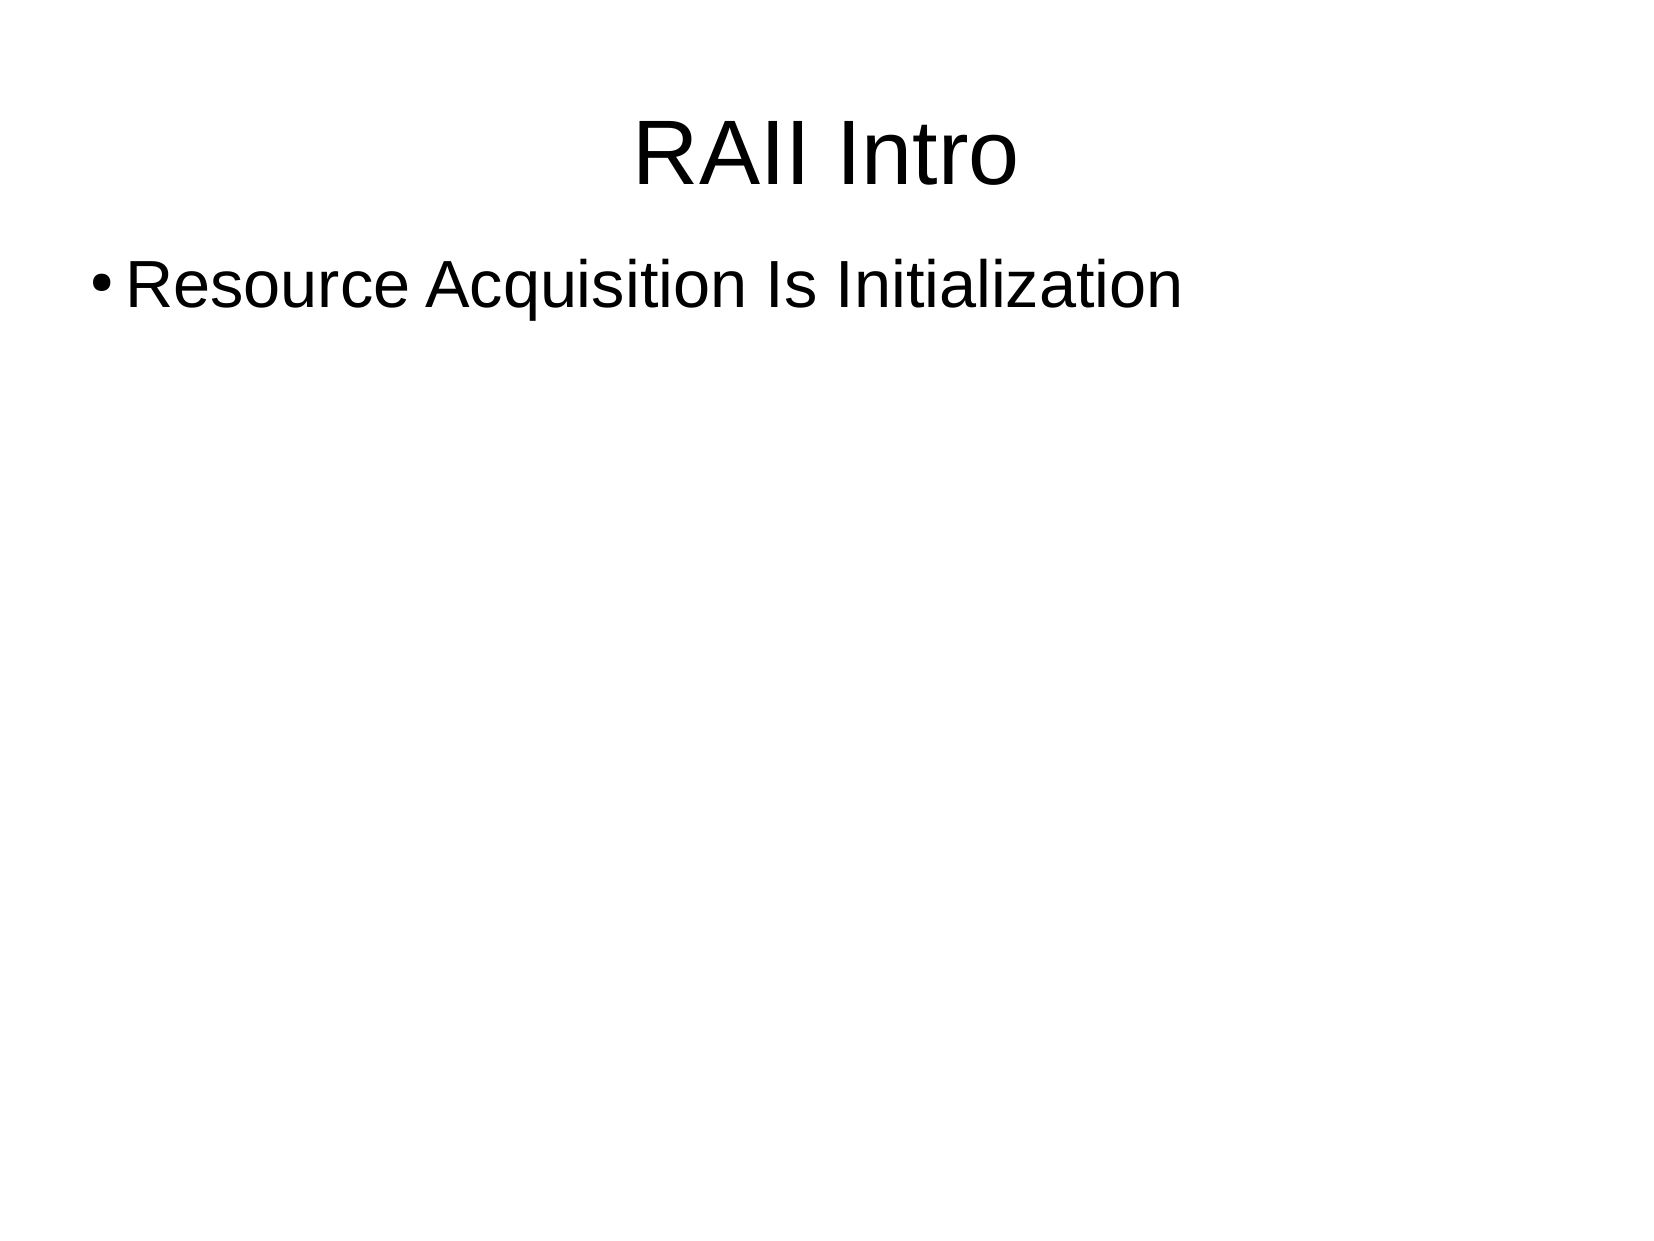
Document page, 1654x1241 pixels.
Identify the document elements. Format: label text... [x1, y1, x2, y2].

title RAII Intro [82, 49, 1571, 255]
text_box Resource Acquisition Is Initialization [75, 240, 1203, 330]
text_box [45, 255, 1606, 732]
